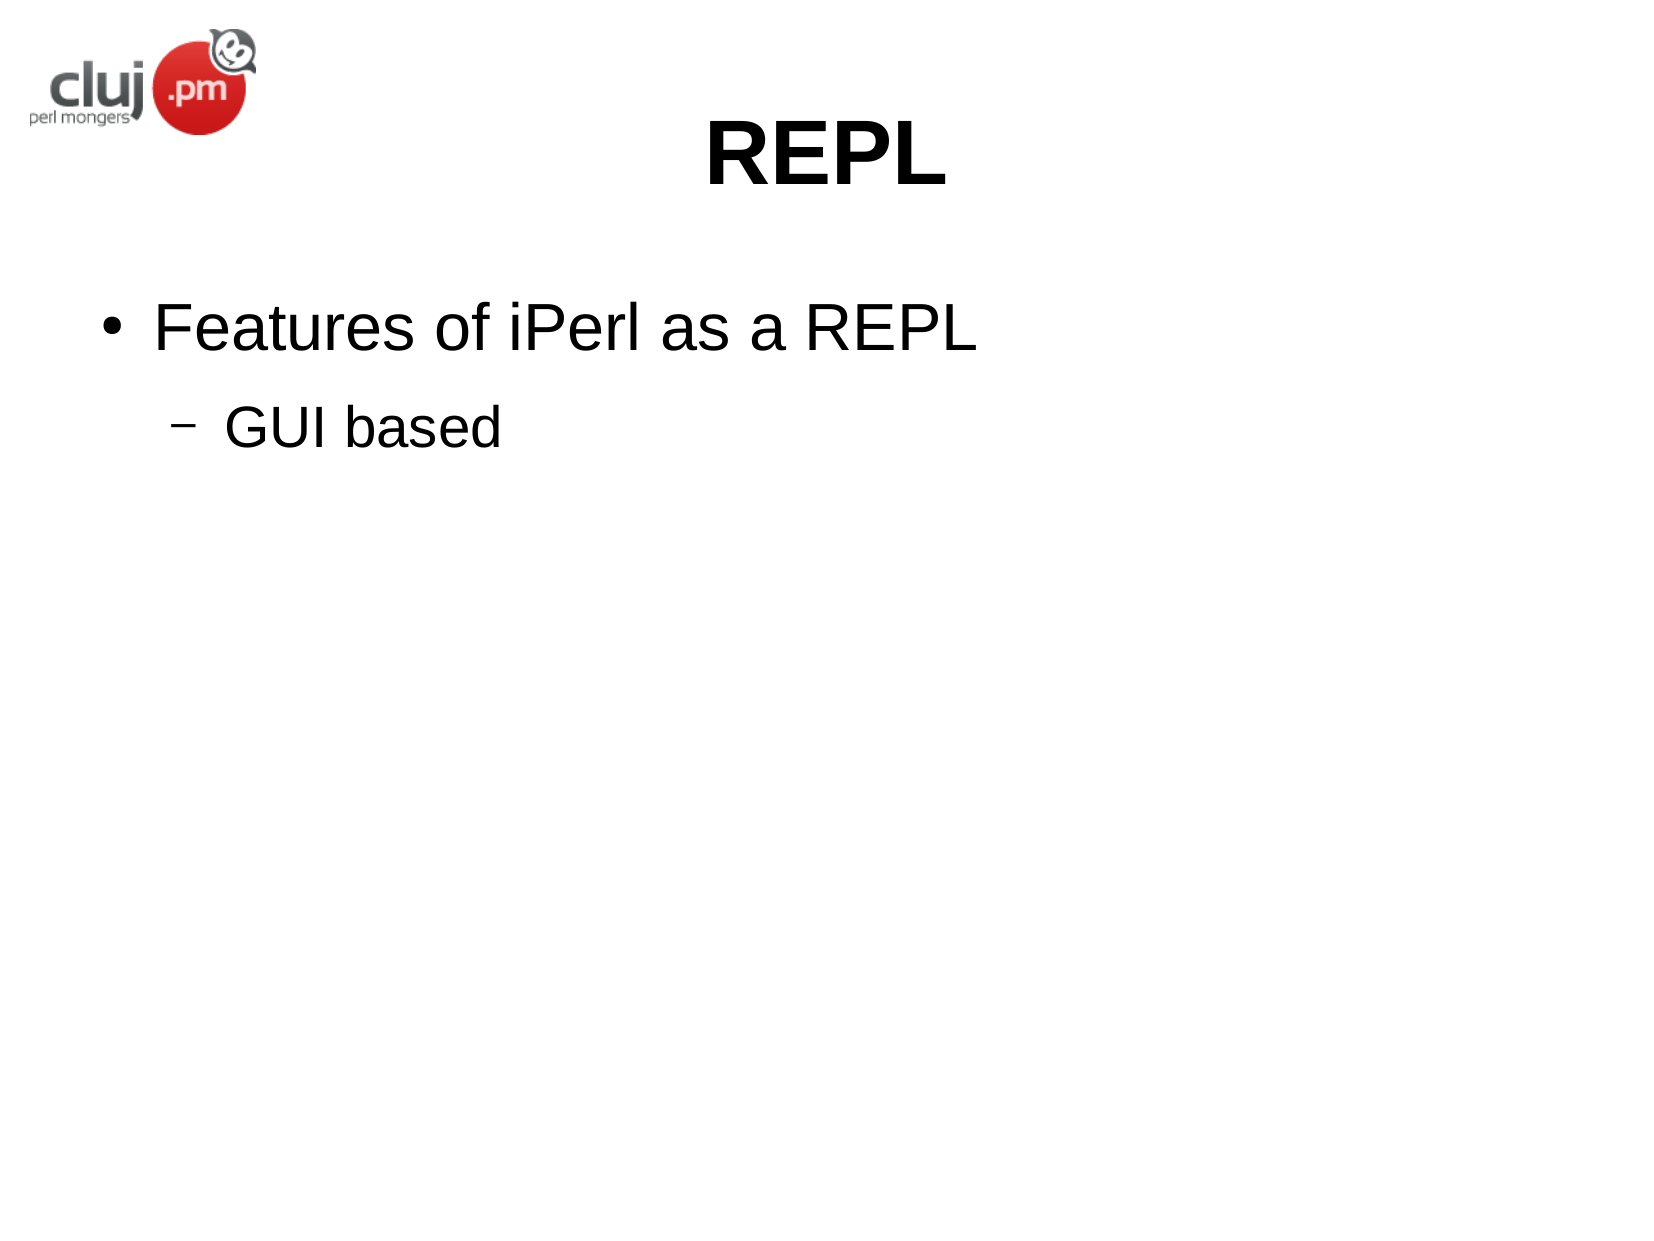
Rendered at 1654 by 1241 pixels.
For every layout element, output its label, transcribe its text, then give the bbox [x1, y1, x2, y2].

list Features of iPerl as a REPL GUI based [82, 290, 1538, 1111]
picture [30, 29, 256, 135]
title REPL [82, 49, 1571, 257]
